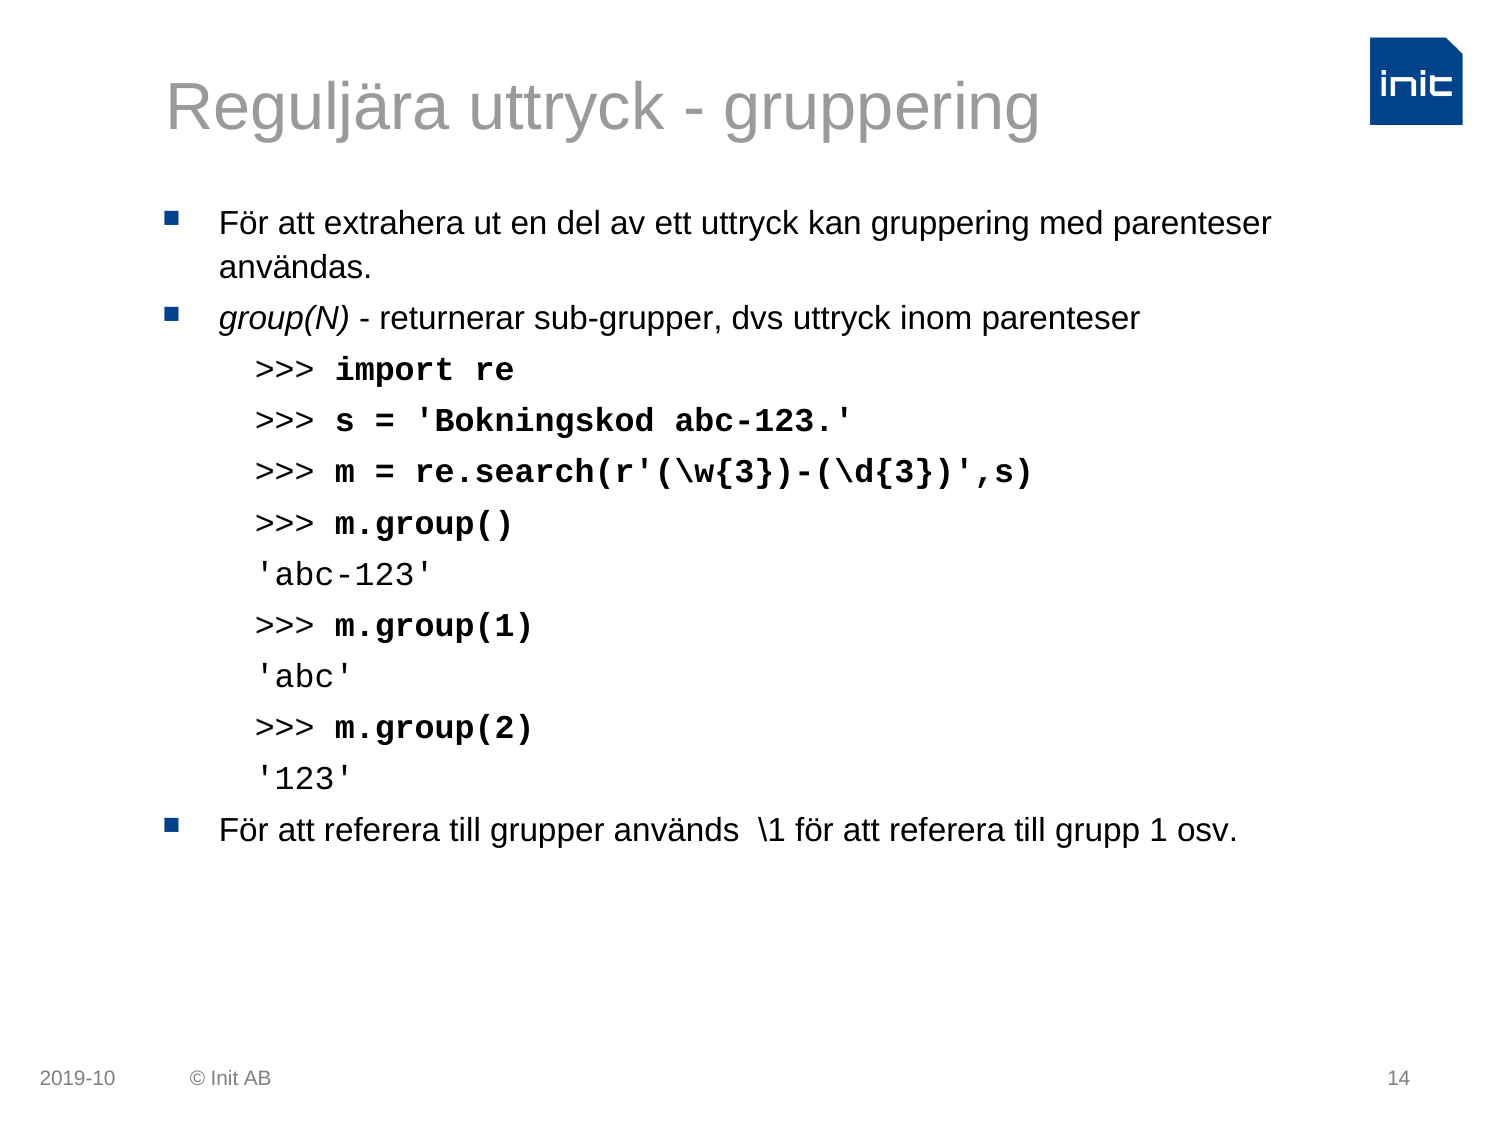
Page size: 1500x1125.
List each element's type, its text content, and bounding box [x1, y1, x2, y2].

text_box <nummer> [1350, 1037, 1426, 1098]
text_box Reguljära uttryck - gruppering [150, 0, 1351, 151]
text_box För att extrahera ut en del av ett uttryck kan gruppering med parenteser användas. group(N) - returnerar sub-grupper, dvs uttryck inom parenteser >>> import re >>> s = 'Bokningskod abc-123.' >>> m = re.search(r'(\w{3})-(\d{3})',s) >>> m.group() 'abc-123' >>> m.group(1) 'abc' >>> m.group(2) '123' För att referera till grupper används \1 för att referera till grupp 1 osv. [150, 189, 1351, 1010]
picture [1370, 37, 1463, 125]
text_box © Init AB [174, 1037, 1326, 1098]
text_box 2019-10 [24, 1037, 151, 1098]
